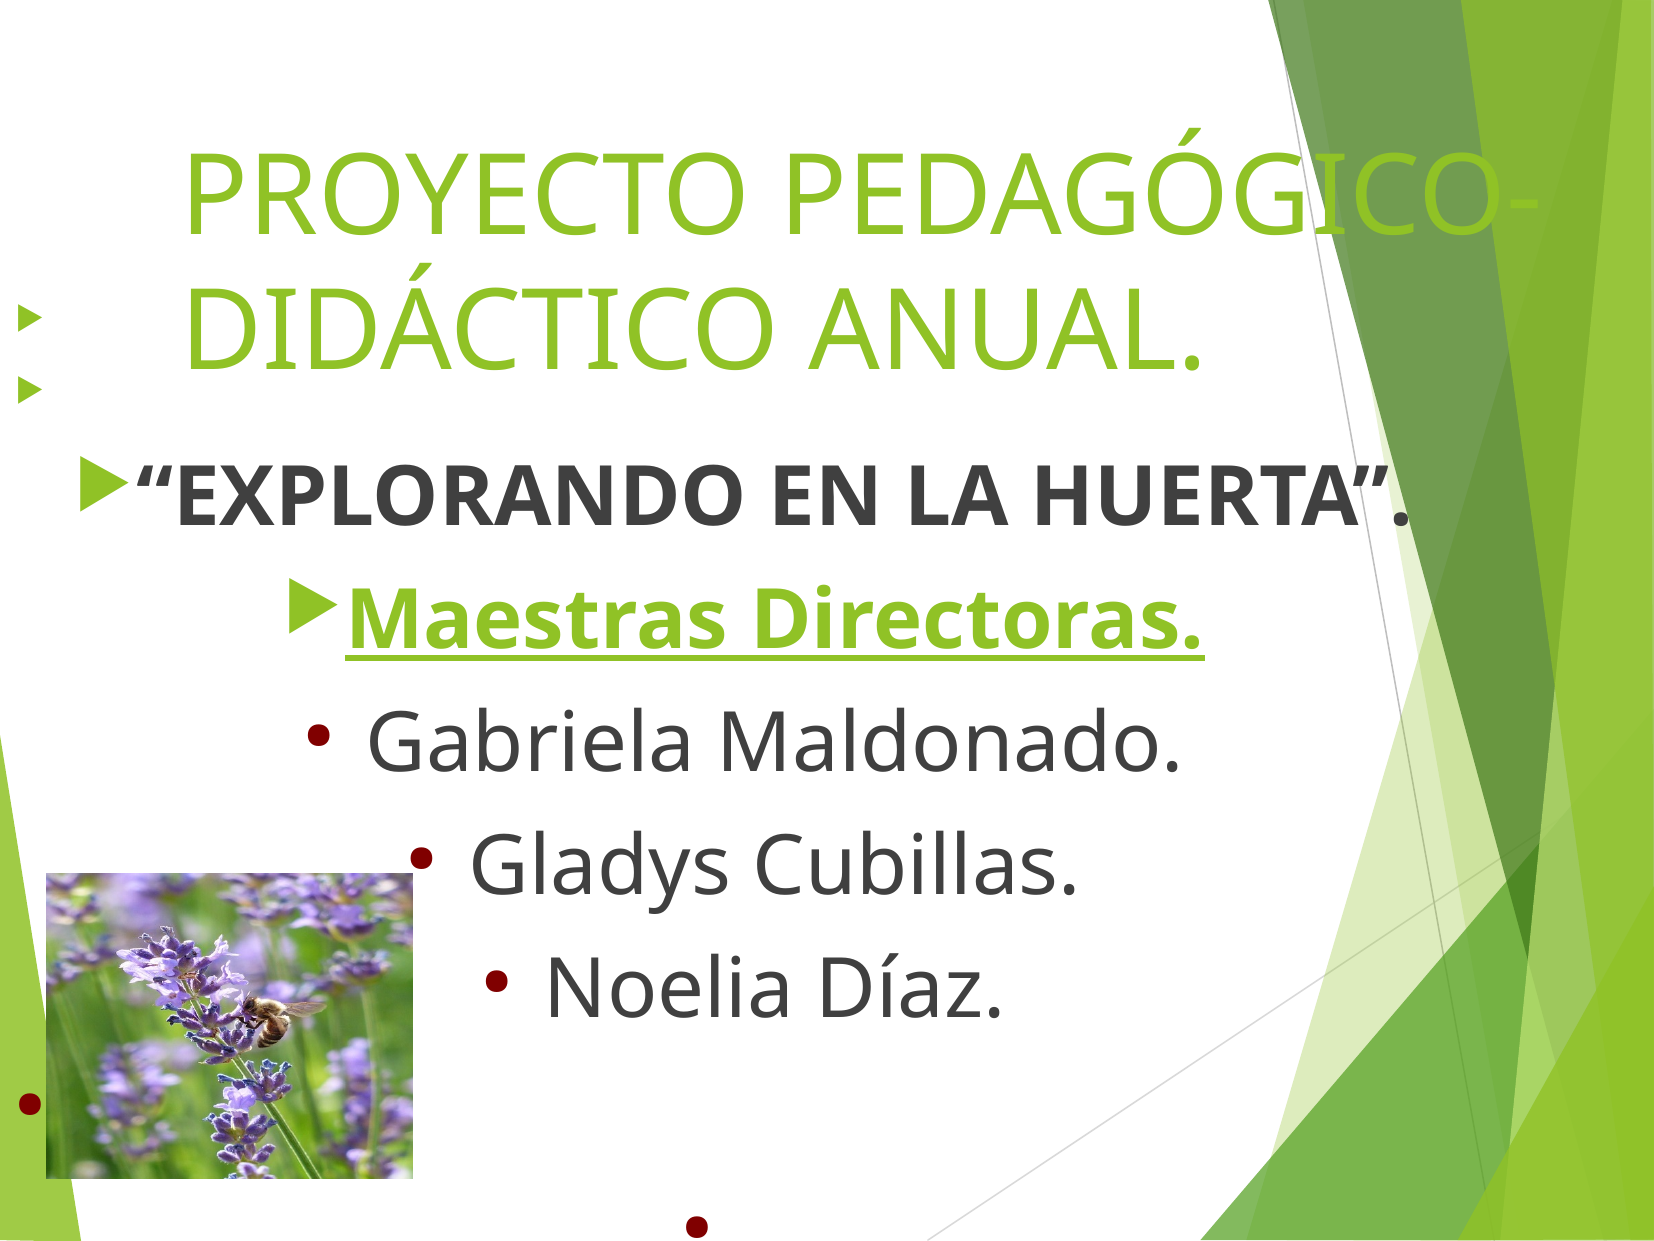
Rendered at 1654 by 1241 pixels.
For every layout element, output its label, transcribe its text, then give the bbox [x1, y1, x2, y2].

title PROYECTO PEDAGÓGICO- DIDÁCTICO ANUAL. [165, 115, 1654, 403]
list “EXPLORANDO EN LA HUERTA”. Maestras Directoras. Gabriela Maldonado. Gladys Cubillas. Noelia Díaz. [0, 290, 1489, 1205]
picture [46, 873, 413, 1179]
